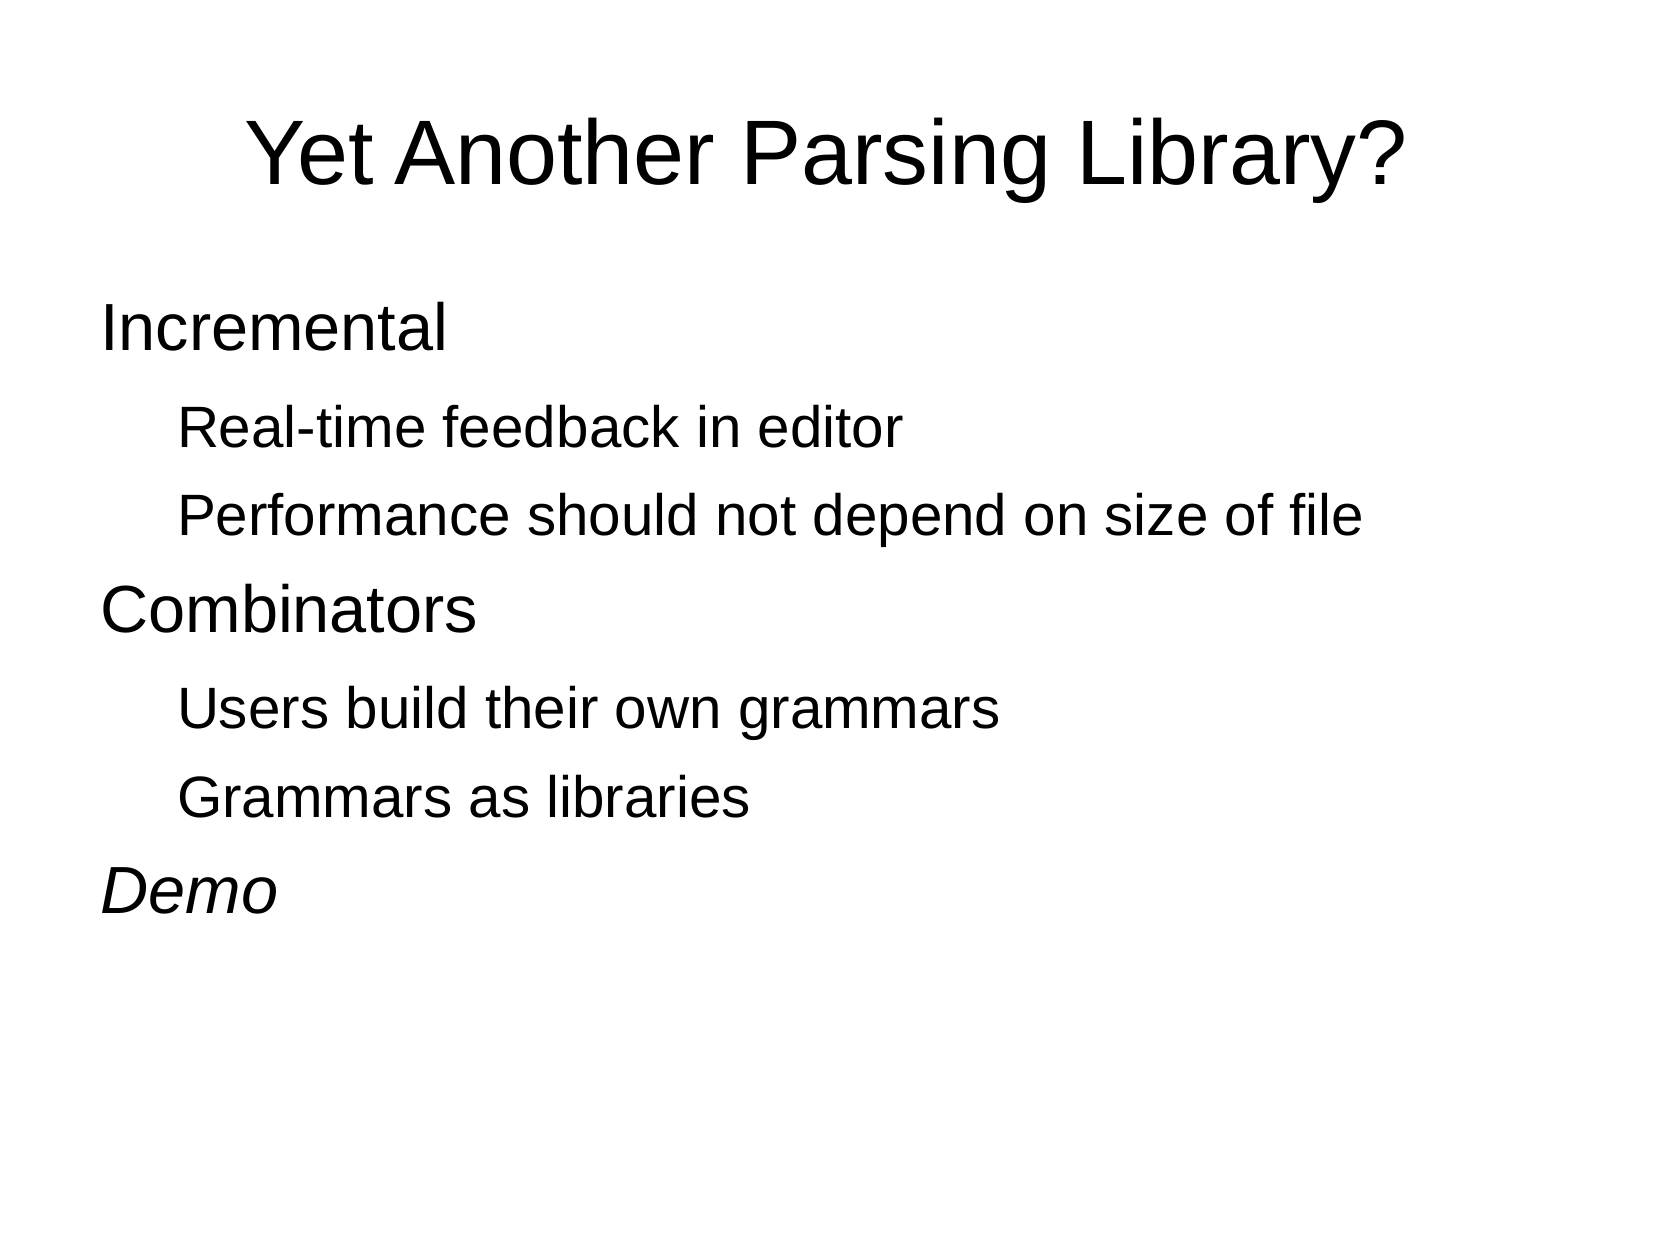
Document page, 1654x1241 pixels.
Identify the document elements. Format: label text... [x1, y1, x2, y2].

list Incremental Real-time feedback in editor Performance should not depend on size of file Combinators Users build their own grammars Grammars as libraries Demo [82, 290, 1571, 1094]
title Yet Another Parsing Library? [82, 56, 1571, 250]
